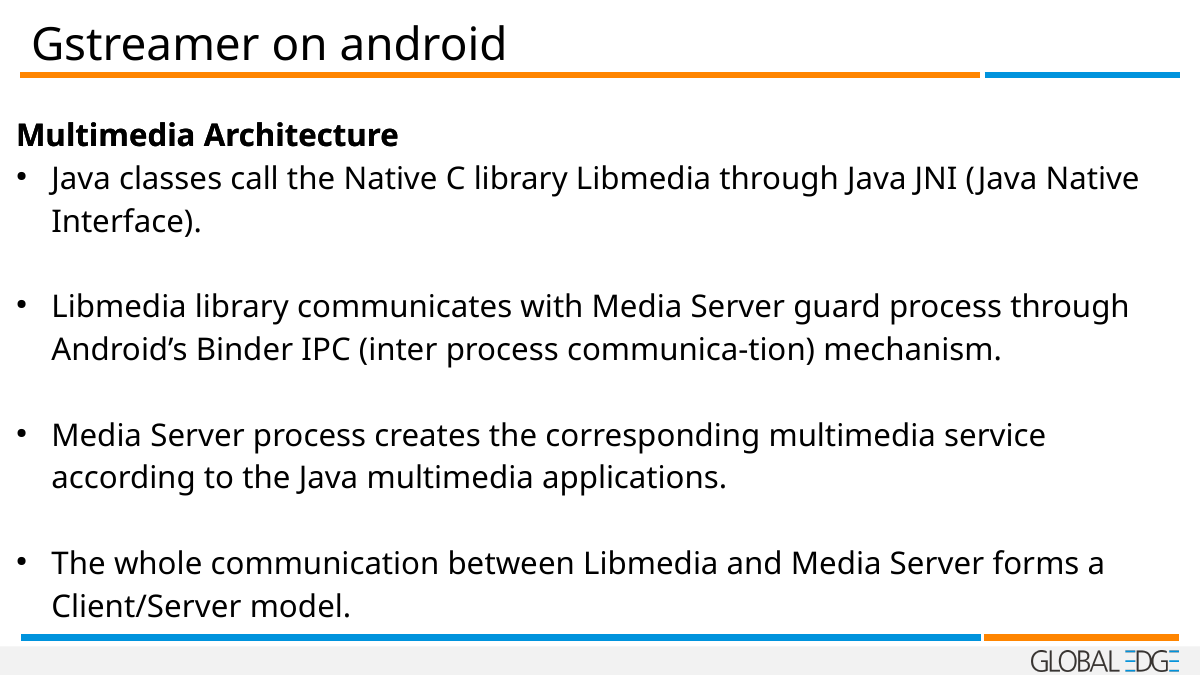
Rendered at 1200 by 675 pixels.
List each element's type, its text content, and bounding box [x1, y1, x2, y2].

text_box Multimedia Architecture Java classes call the Native C library Libmedia through Java JNI (Java Native Interface). Libmedia library communicates with Media Server guard process through Android’s Binder IPC (inter process communica-tion) mechanism. Media Server process creates the corresponding multimedia service according to the Java multimedia applications. The whole communication between Libmedia and Media Server forms a Client/Server model. [1, 84, 1199, 675]
title Gstreamer on android [19, 15, 1095, 69]
